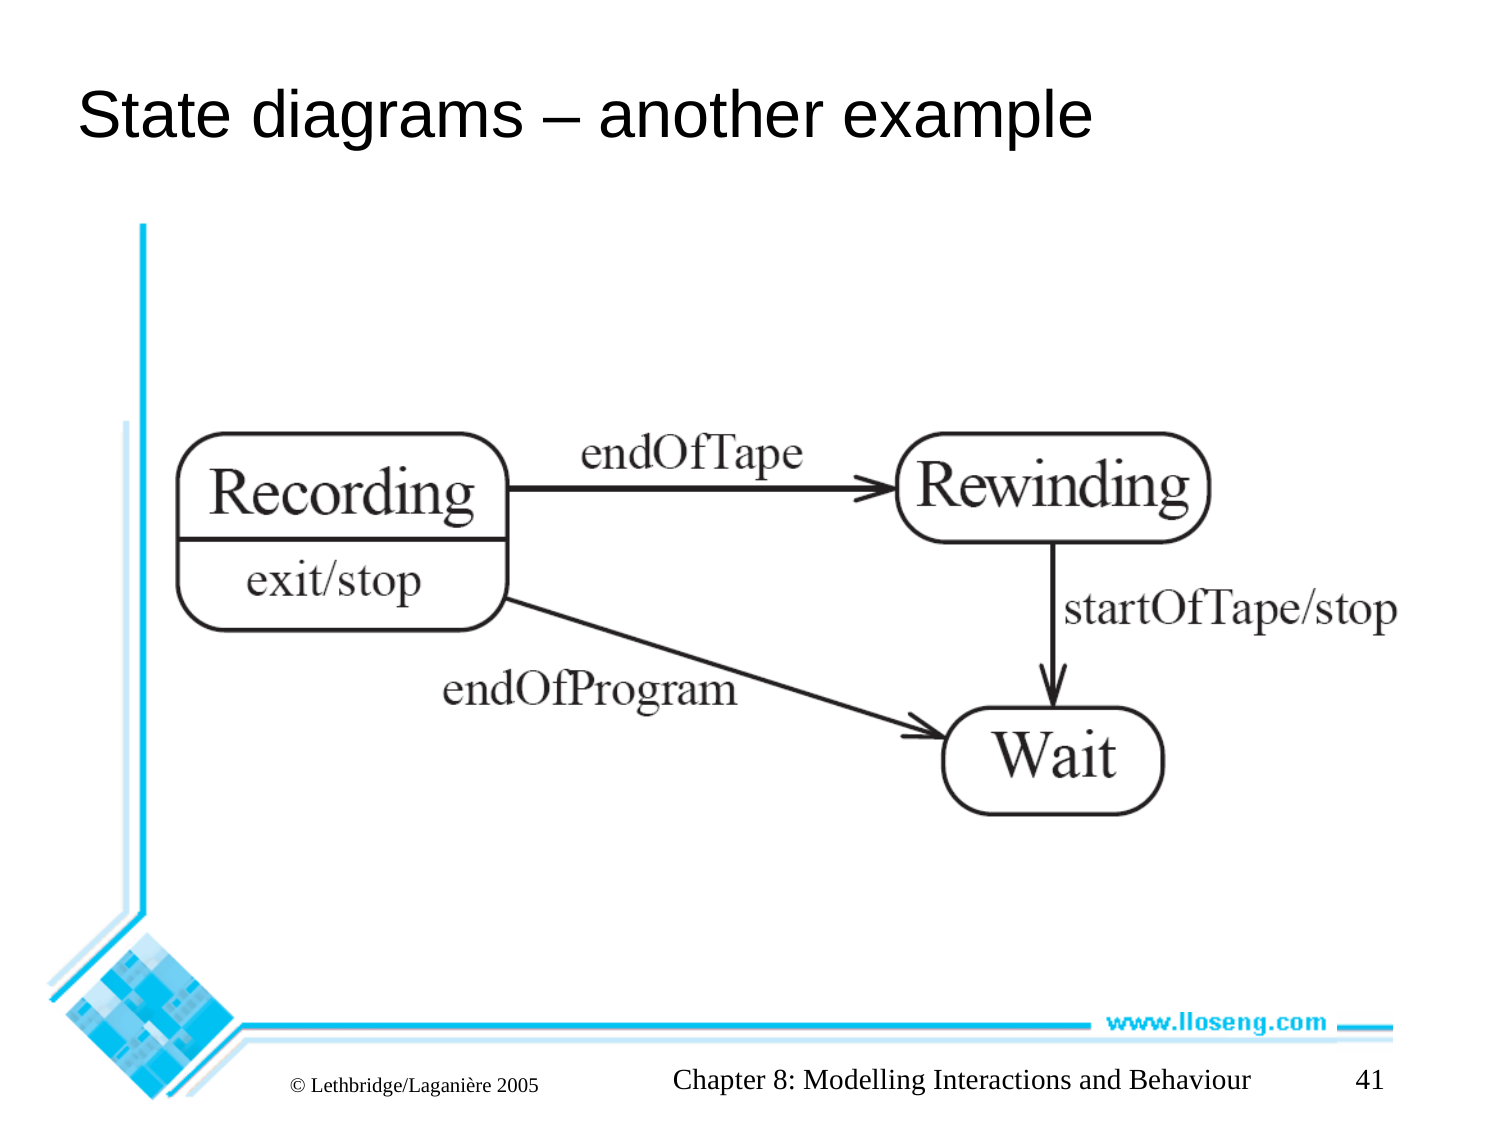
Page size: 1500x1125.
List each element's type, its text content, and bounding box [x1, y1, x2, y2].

text_box Chapter 8: Modelling Interactions and Behaviour [624, 1050, 1300, 1125]
picture [174, 415, 1413, 823]
title State diagrams – another example [62, 37, 1413, 188]
text_box © Lethbridge/Laganière 2005 [275, 1062, 601, 1125]
text_box <number> [1325, 1050, 1401, 1125]
picture [35, 212, 1393, 1102]
